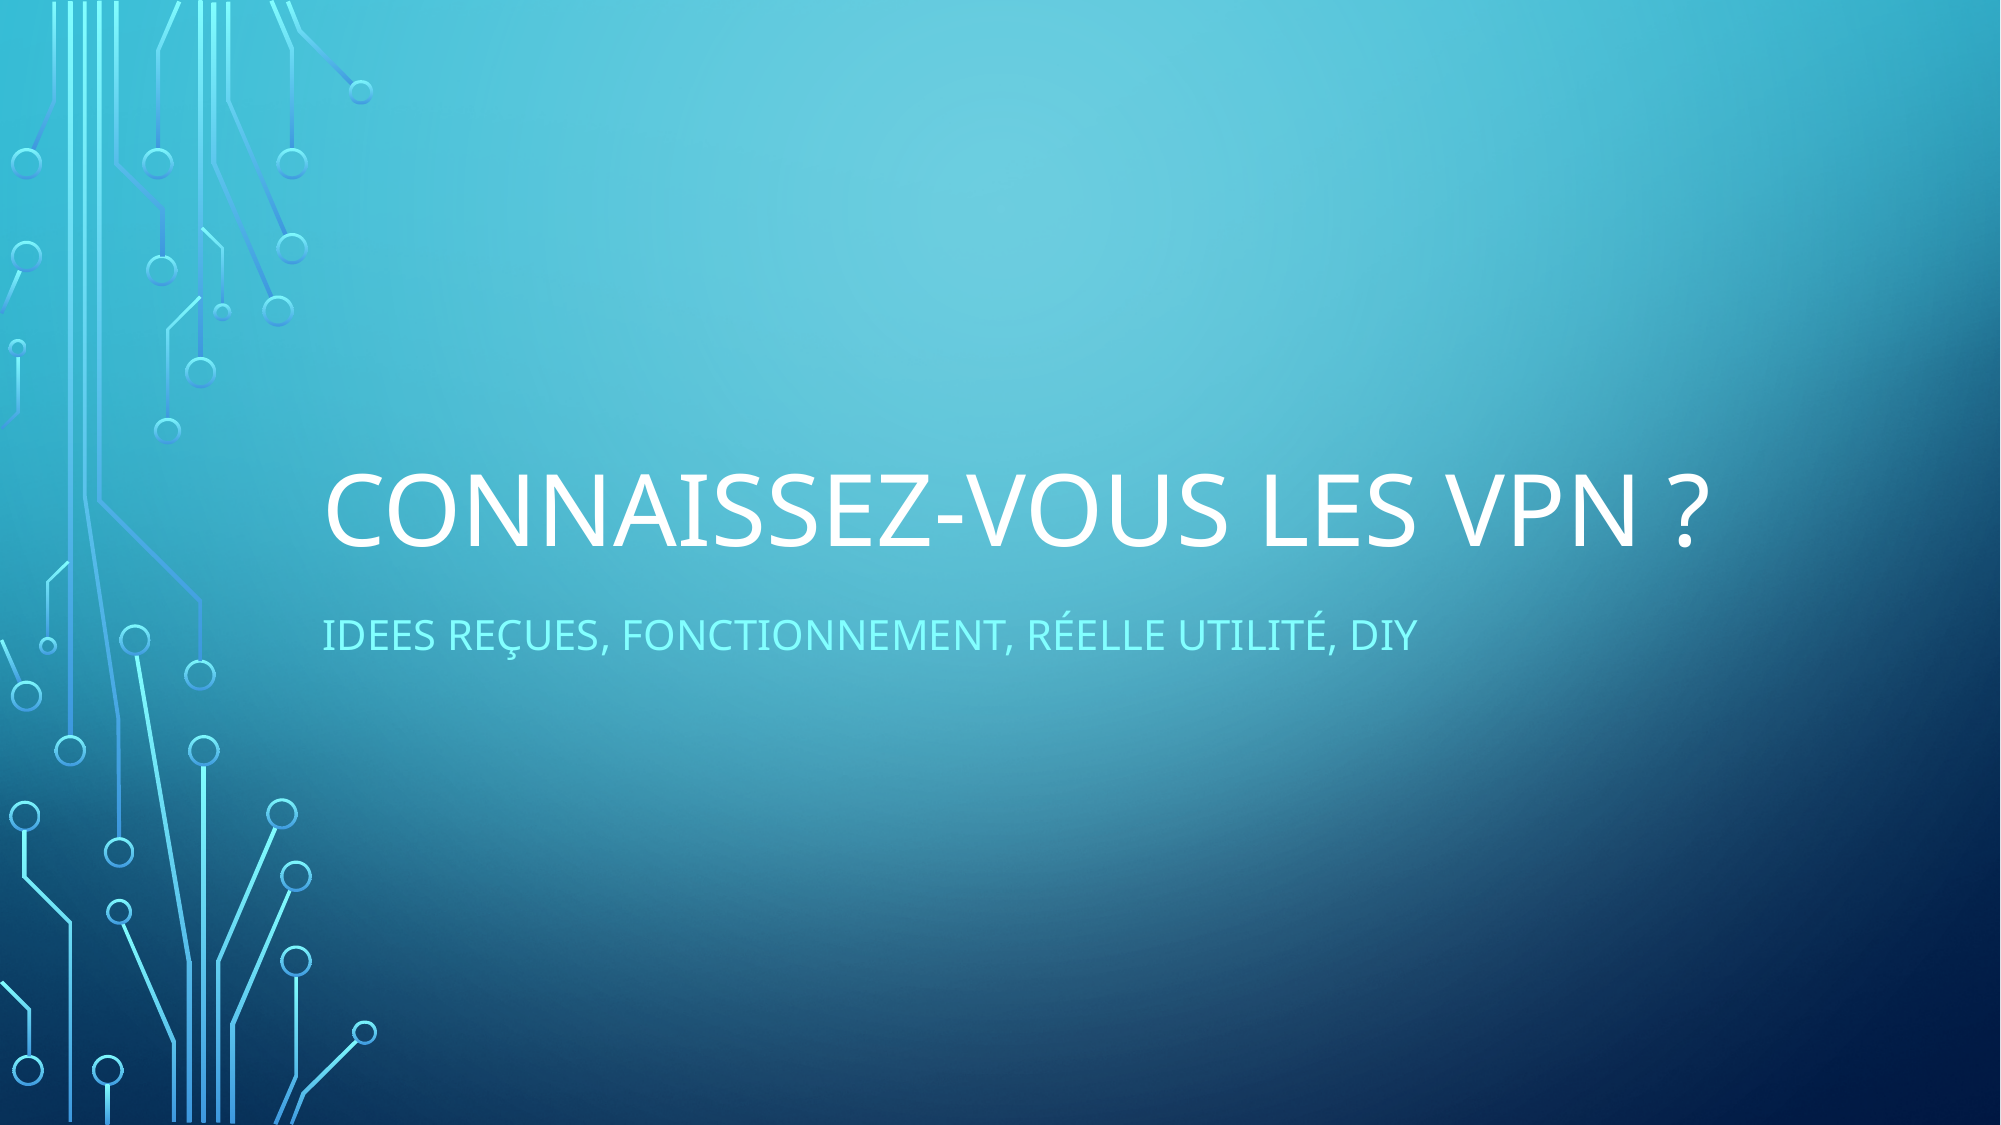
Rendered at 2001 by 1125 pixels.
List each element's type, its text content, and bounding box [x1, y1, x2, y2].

subtitle IDEES Reçues, fonctionnement, réelle utilité, diy [307, 590, 1750, 863]
title Connaissez-vous les vpn ? [307, 184, 1750, 576]
